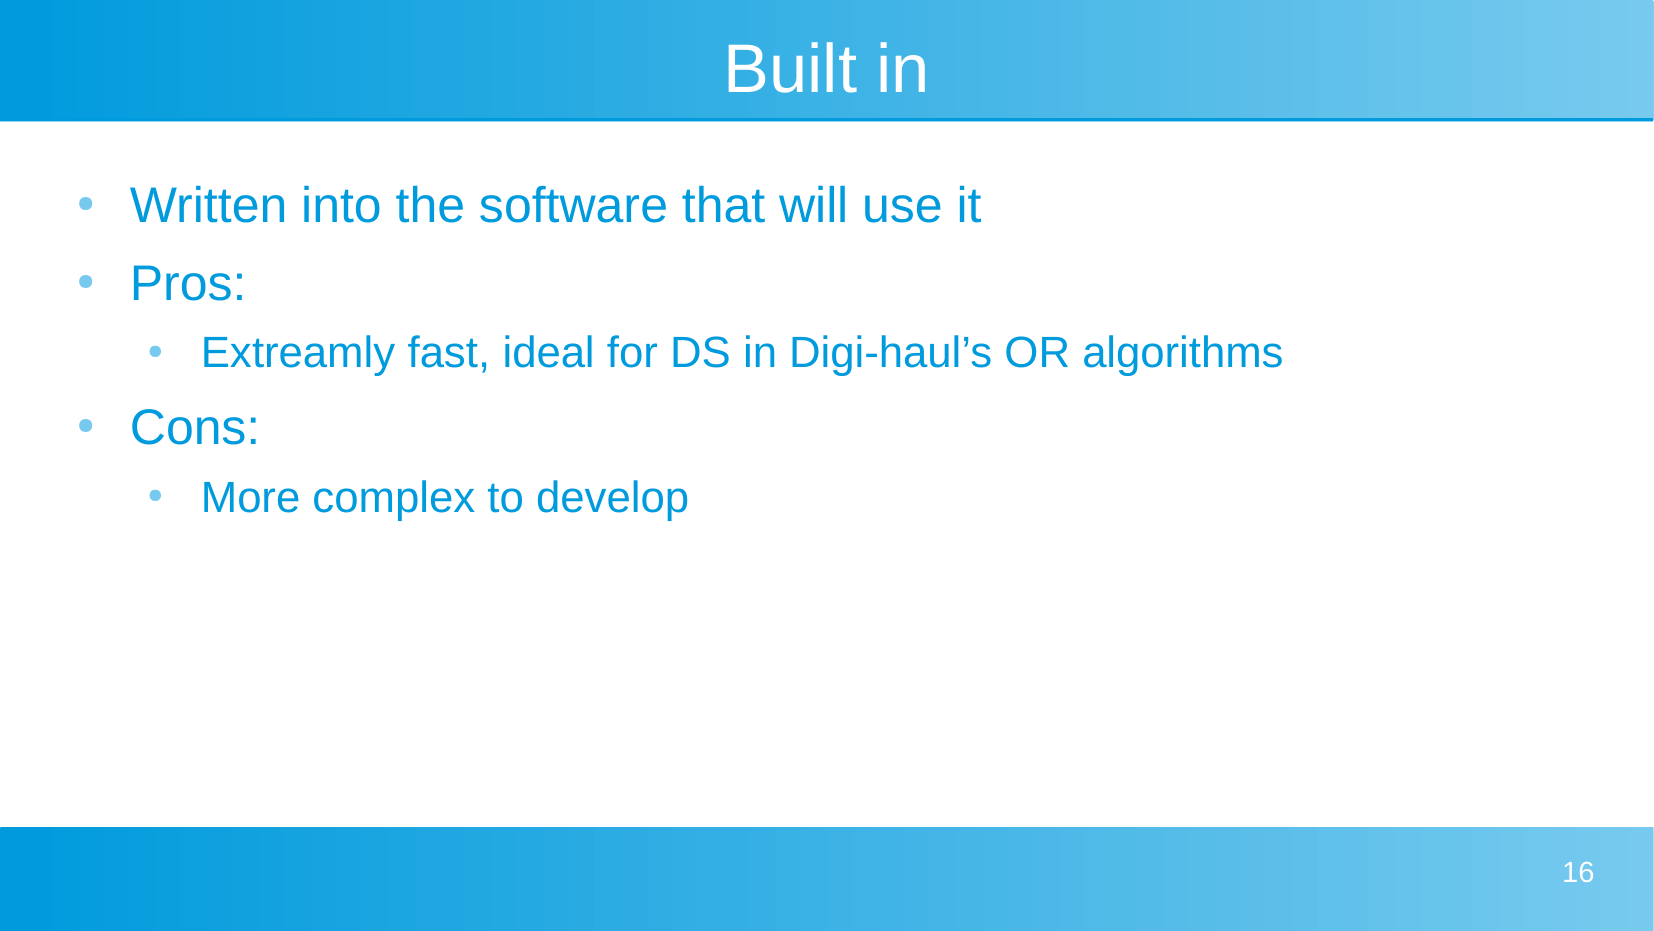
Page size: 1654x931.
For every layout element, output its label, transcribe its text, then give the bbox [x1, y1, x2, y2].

title Built in [59, 29, 1595, 108]
list Written into the software that will use it Pros: Extreamly fast, ideal for DS in Digi-haul’s OR algorithms Cons: More complex to develop [59, 177, 1595, 768]
